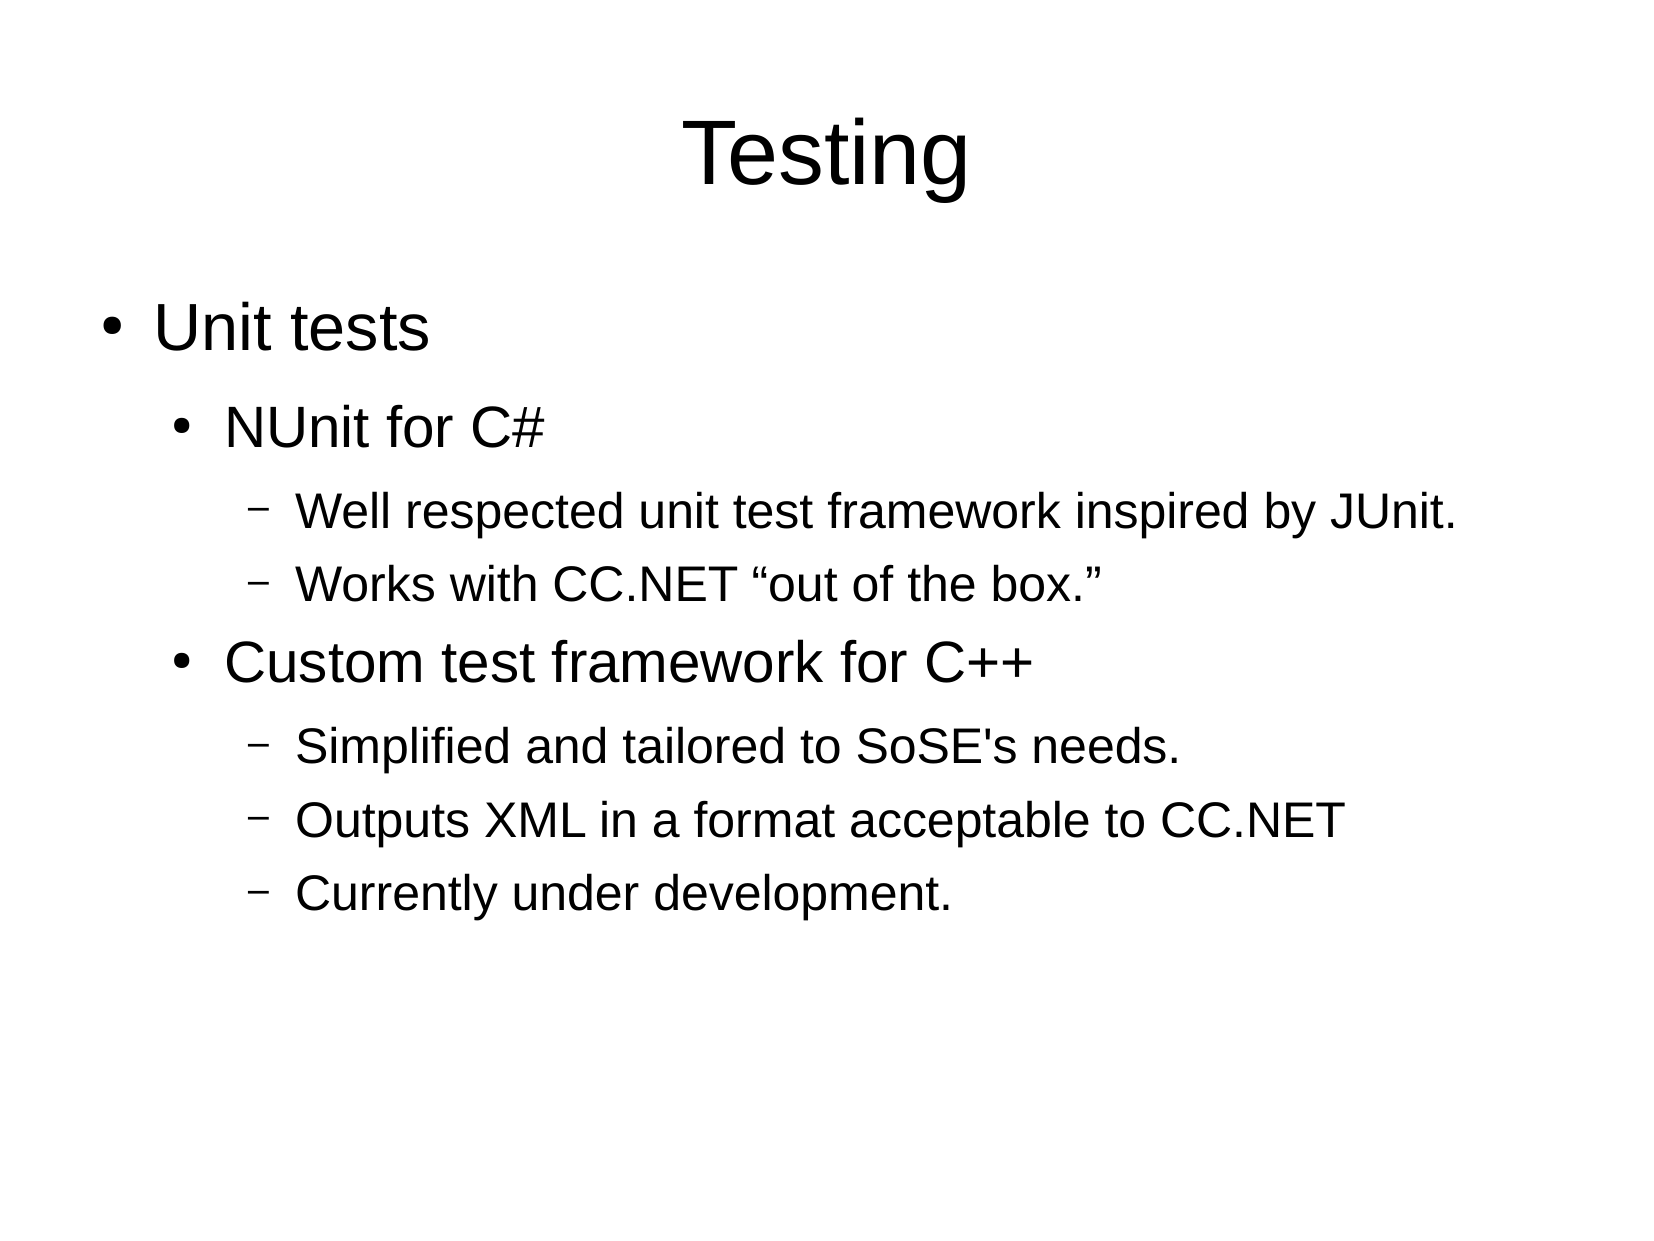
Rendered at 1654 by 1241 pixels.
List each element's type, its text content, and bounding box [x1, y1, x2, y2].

list Unit tests NUnit for C# Well respected unit test framework inspired by JUnit. Works with CC.NET “out of the box.” Custom test framework for C++ Simplified and tailored to SoSE's needs. Outputs XML in a format acceptable to CC.NET Currently under development. [82, 290, 1571, 1094]
title Testing [82, 56, 1571, 250]
